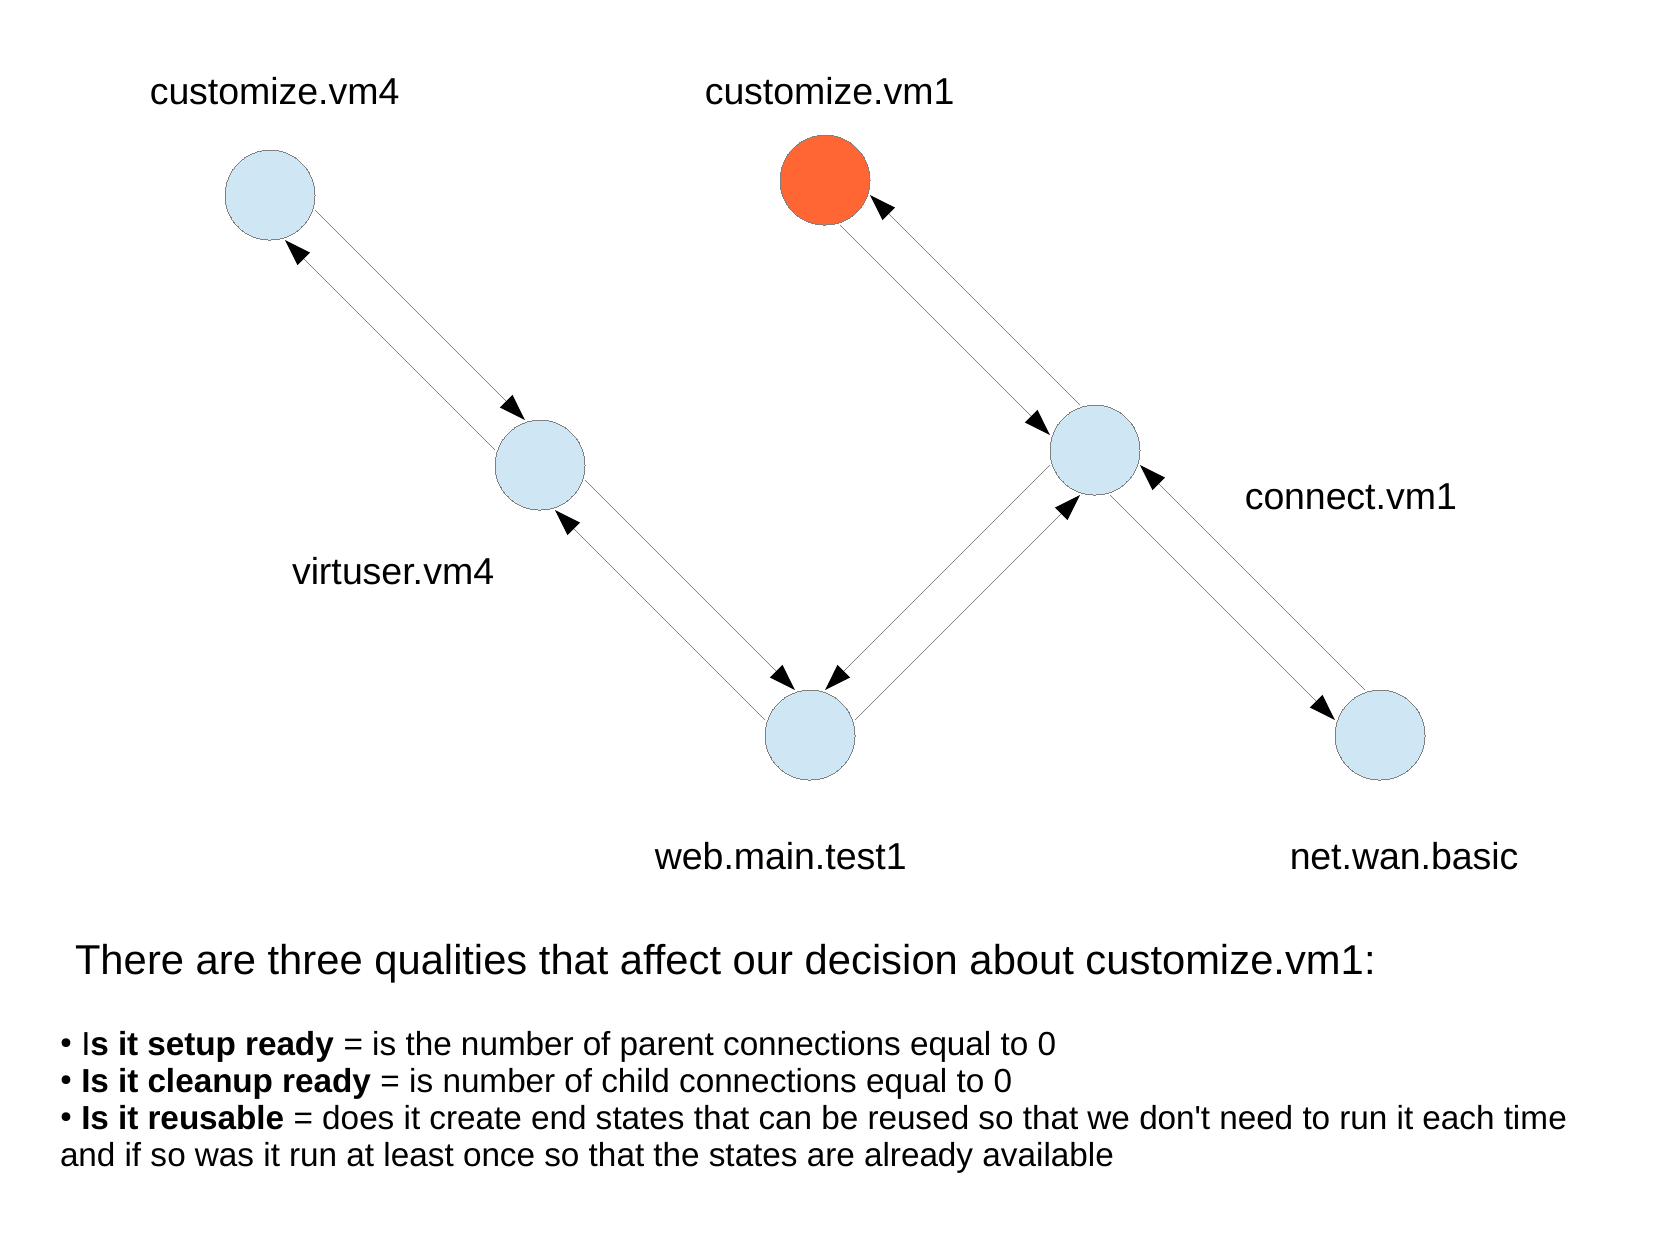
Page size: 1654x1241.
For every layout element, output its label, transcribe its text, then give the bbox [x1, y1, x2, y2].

text_box customize.vm4 [135, 63, 456, 121]
text_box web.main.test1 [640, 828, 958, 886]
subtitle There are three qualities that affect our decision about customize.vm1: Is it setup ready = is the number of parent connections equal to 0 Is it cleanup ready = is number of child connections equal to 0 Is it reusable = does it create end states that can be reused so that we don't need to run it each time and if so was it run at least once so that the states are already available [60, 937, 1591, 1174]
text_box [1335, 690, 1426, 781]
text_box net.wan.basic [1275, 828, 1580, 886]
text_box [225, 150, 316, 241]
text_box connect.vm1 [1230, 468, 1545, 526]
text_box [495, 420, 586, 511]
text_box [1050, 405, 1141, 496]
text_box [765, 690, 856, 781]
text_box virtuser.vm4 [277, 543, 541, 601]
text_box customize.vm1 [690, 63, 1011, 121]
text_box [780, 135, 871, 226]
